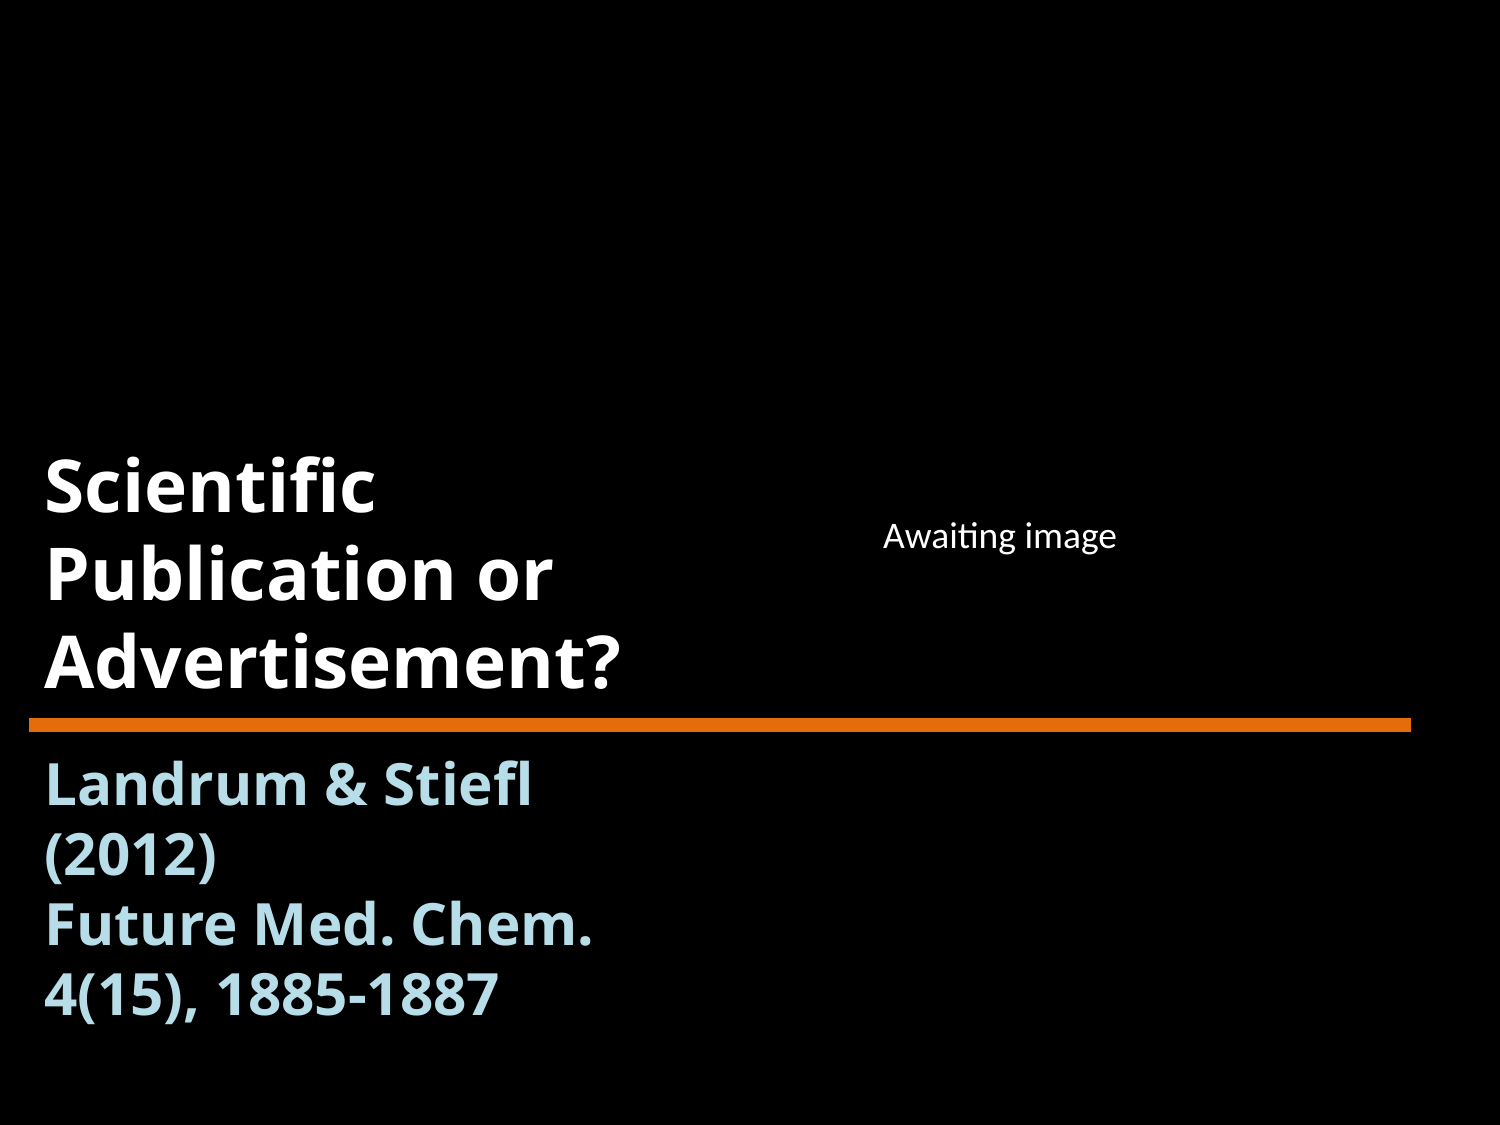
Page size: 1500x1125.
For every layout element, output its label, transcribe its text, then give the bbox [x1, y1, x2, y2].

text_box Scientific Publication or Advertisement? [29, 432, 752, 713]
text_box Awaiting image [868, 503, 1306, 565]
text_box Landrum & Stiefl (2012) Future Med. Chem. 4(15), 1885-1887 [29, 739, 715, 967]
